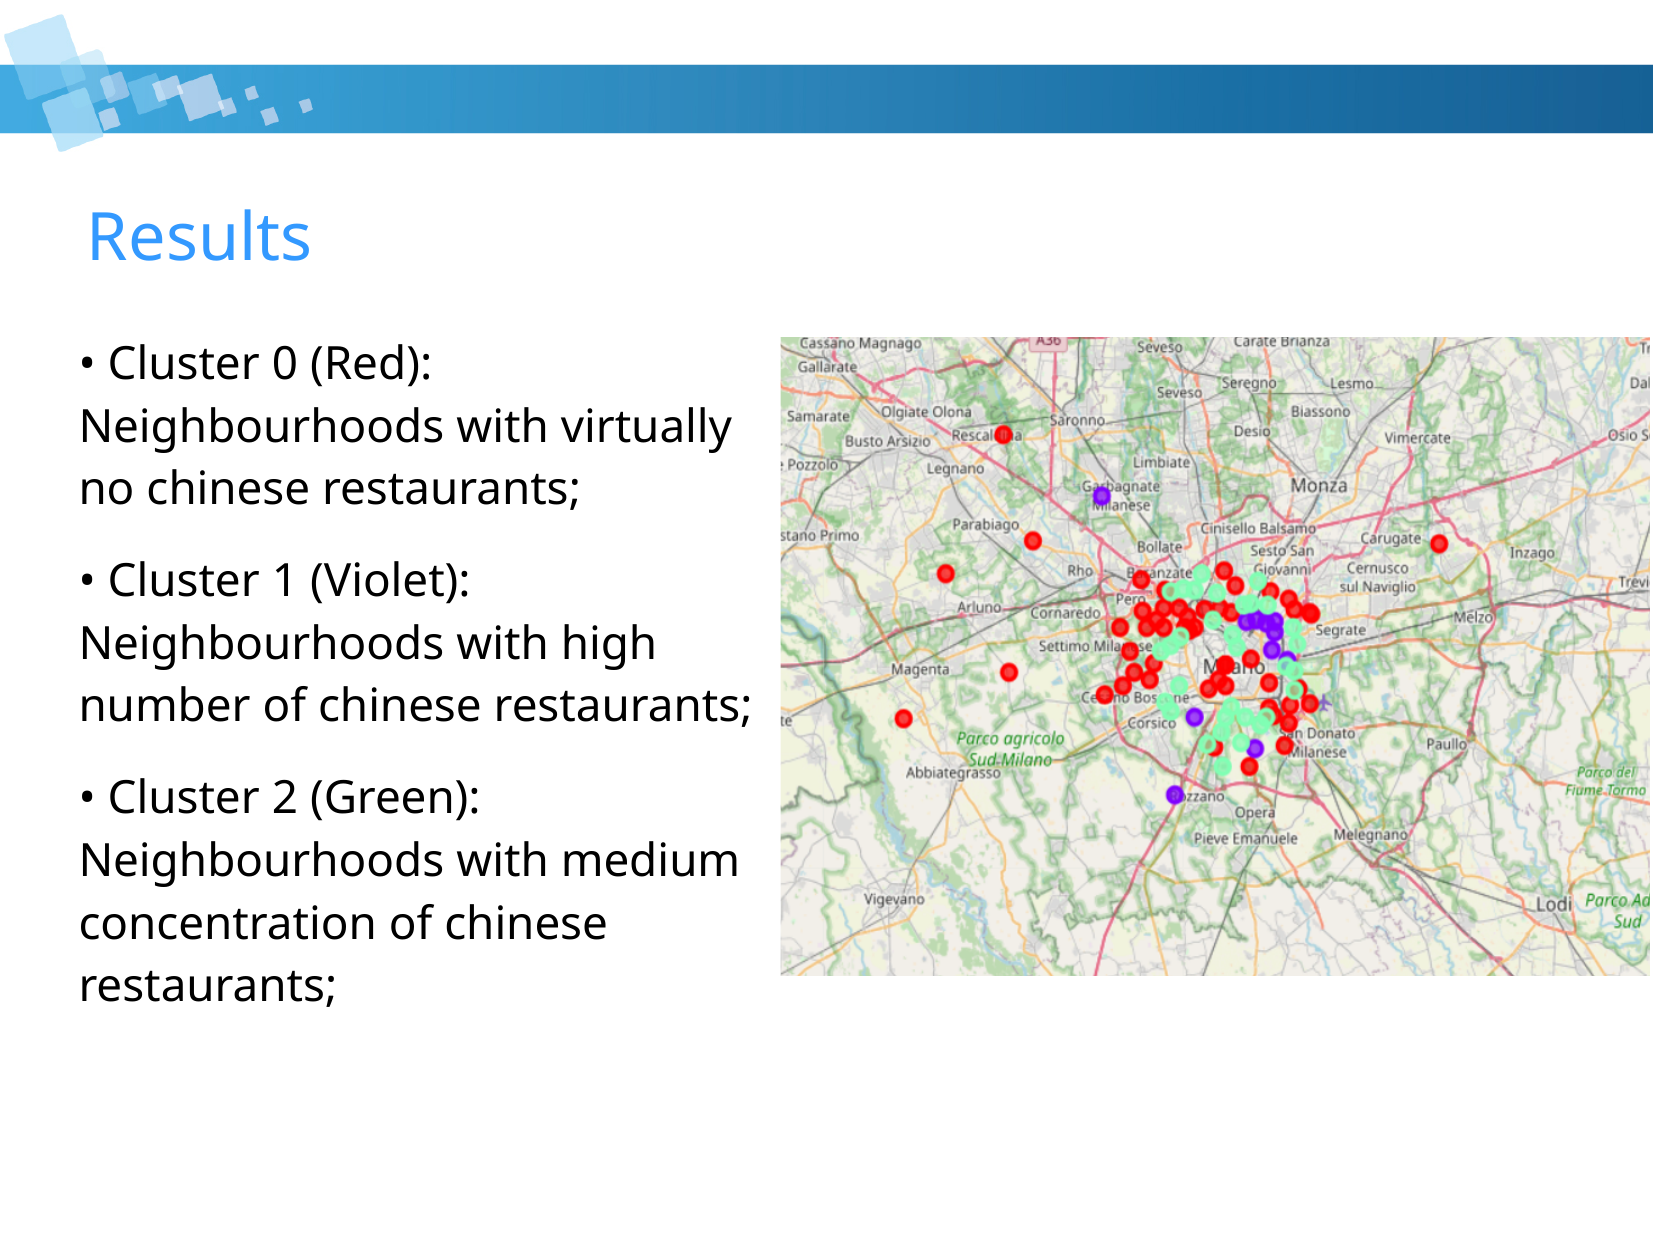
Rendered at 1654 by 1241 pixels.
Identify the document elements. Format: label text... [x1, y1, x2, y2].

picture [0, 0, 1653, 1238]
list • Cluster 0 (Red): Neighbourhoods with virtually no chinese restaurants; • Cluster 1 (Violet): Neighbourhoods with high number of chinese restaurants; • Cluster 2 (Green): Neighbourhoods with medium concentration of chinese restaurants; [7, 330, 788, 1051]
title Results [86, 130, 1576, 337]
